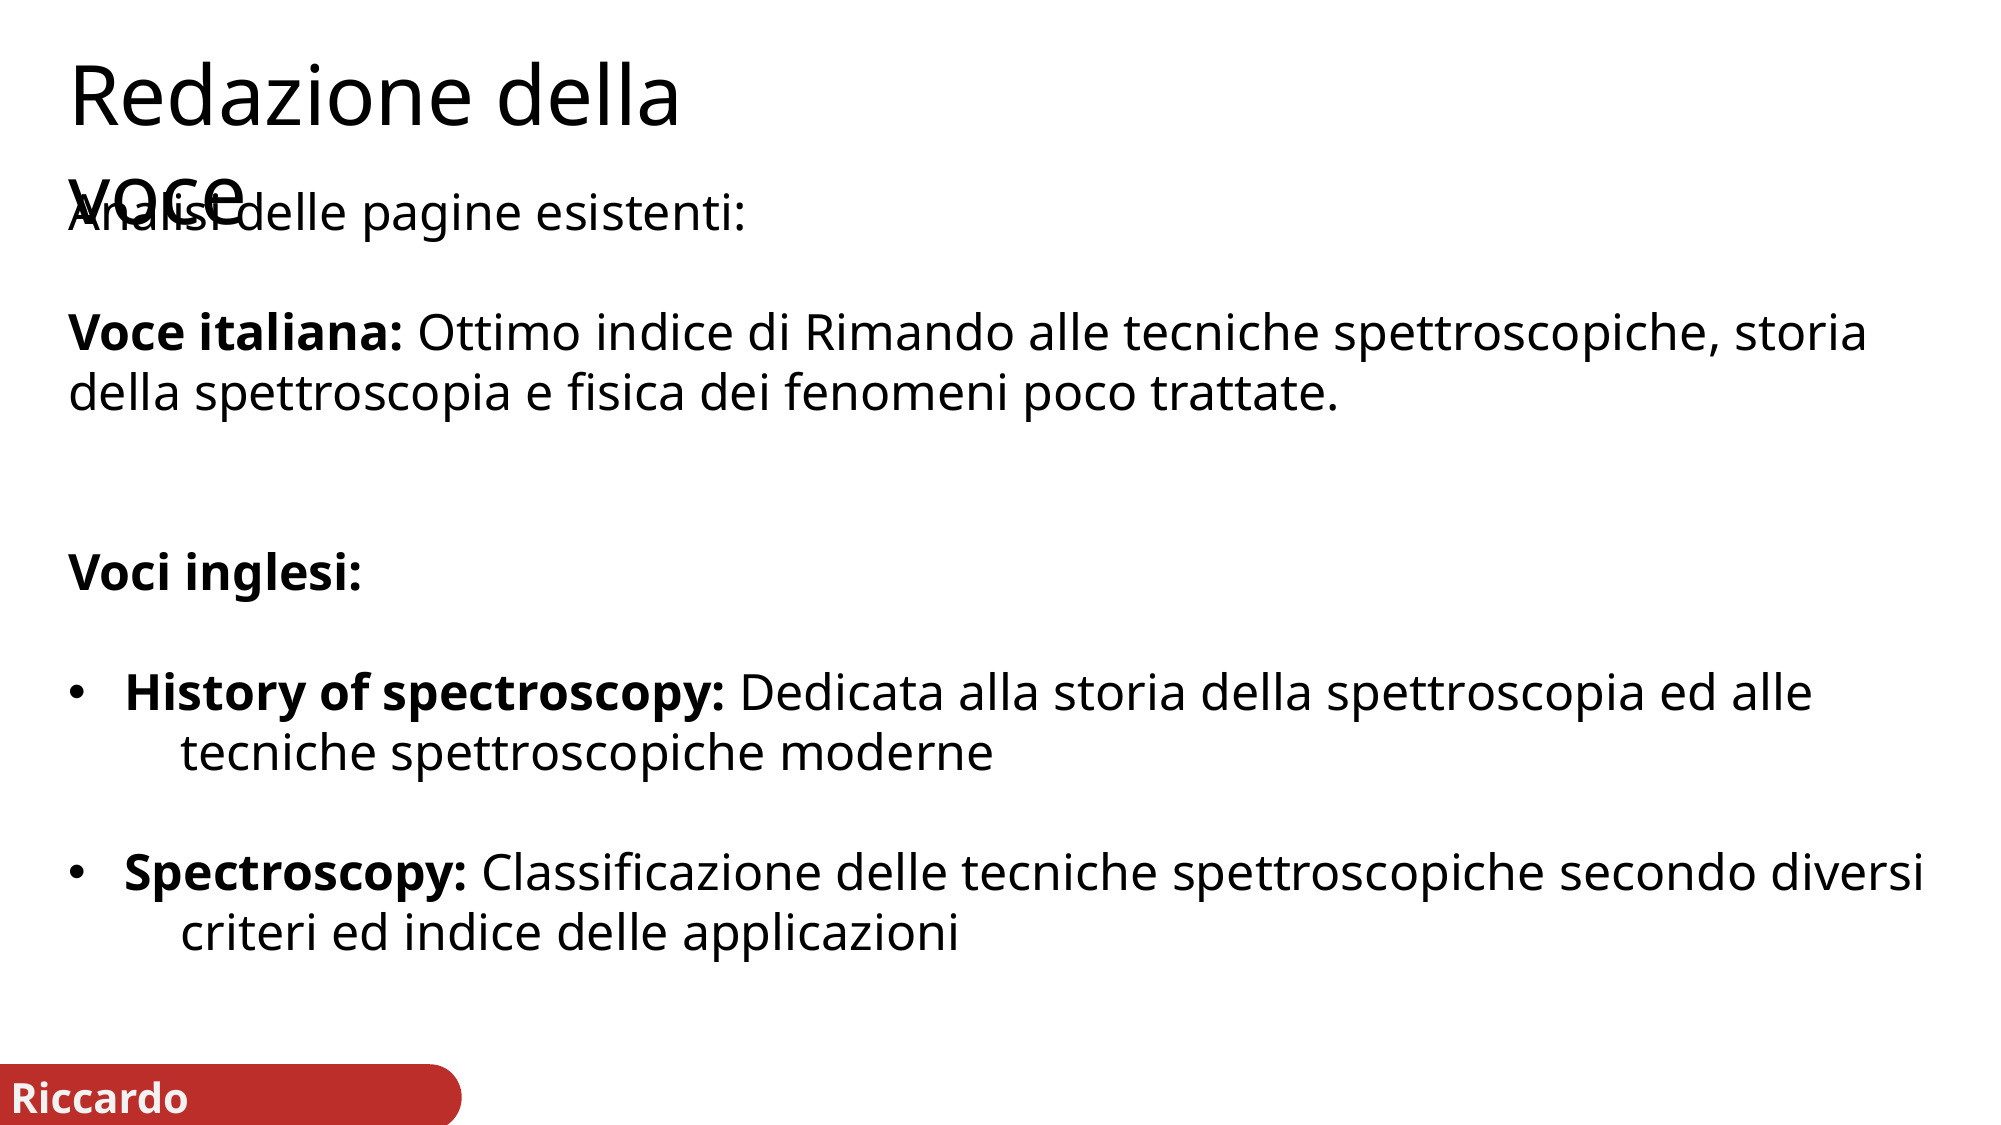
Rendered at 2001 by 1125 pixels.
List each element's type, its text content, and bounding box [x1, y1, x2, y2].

text_box Redazione della voce [53, 34, 880, 151]
text_box Analisi delle pagine esistenti: Voce italiana: Ottimo indice di Rimando alle tecniche spettroscopiche, storia della spettroscopia e fisica dei fenomeni poco trattate. Voci inglesi: History of spectroscopy: Dedicata alla storia della spettroscopia ed alle tecniche spettroscopiche moderne Spectroscopy: Classificazione delle tecniche spettroscopiche secondo diversi criteri ed indice delle applicazioni [53, 173, 1968, 977]
text_box [368, 1064, 462, 1125]
text_box Riccardo Peltretti [0, 1064, 368, 1125]
